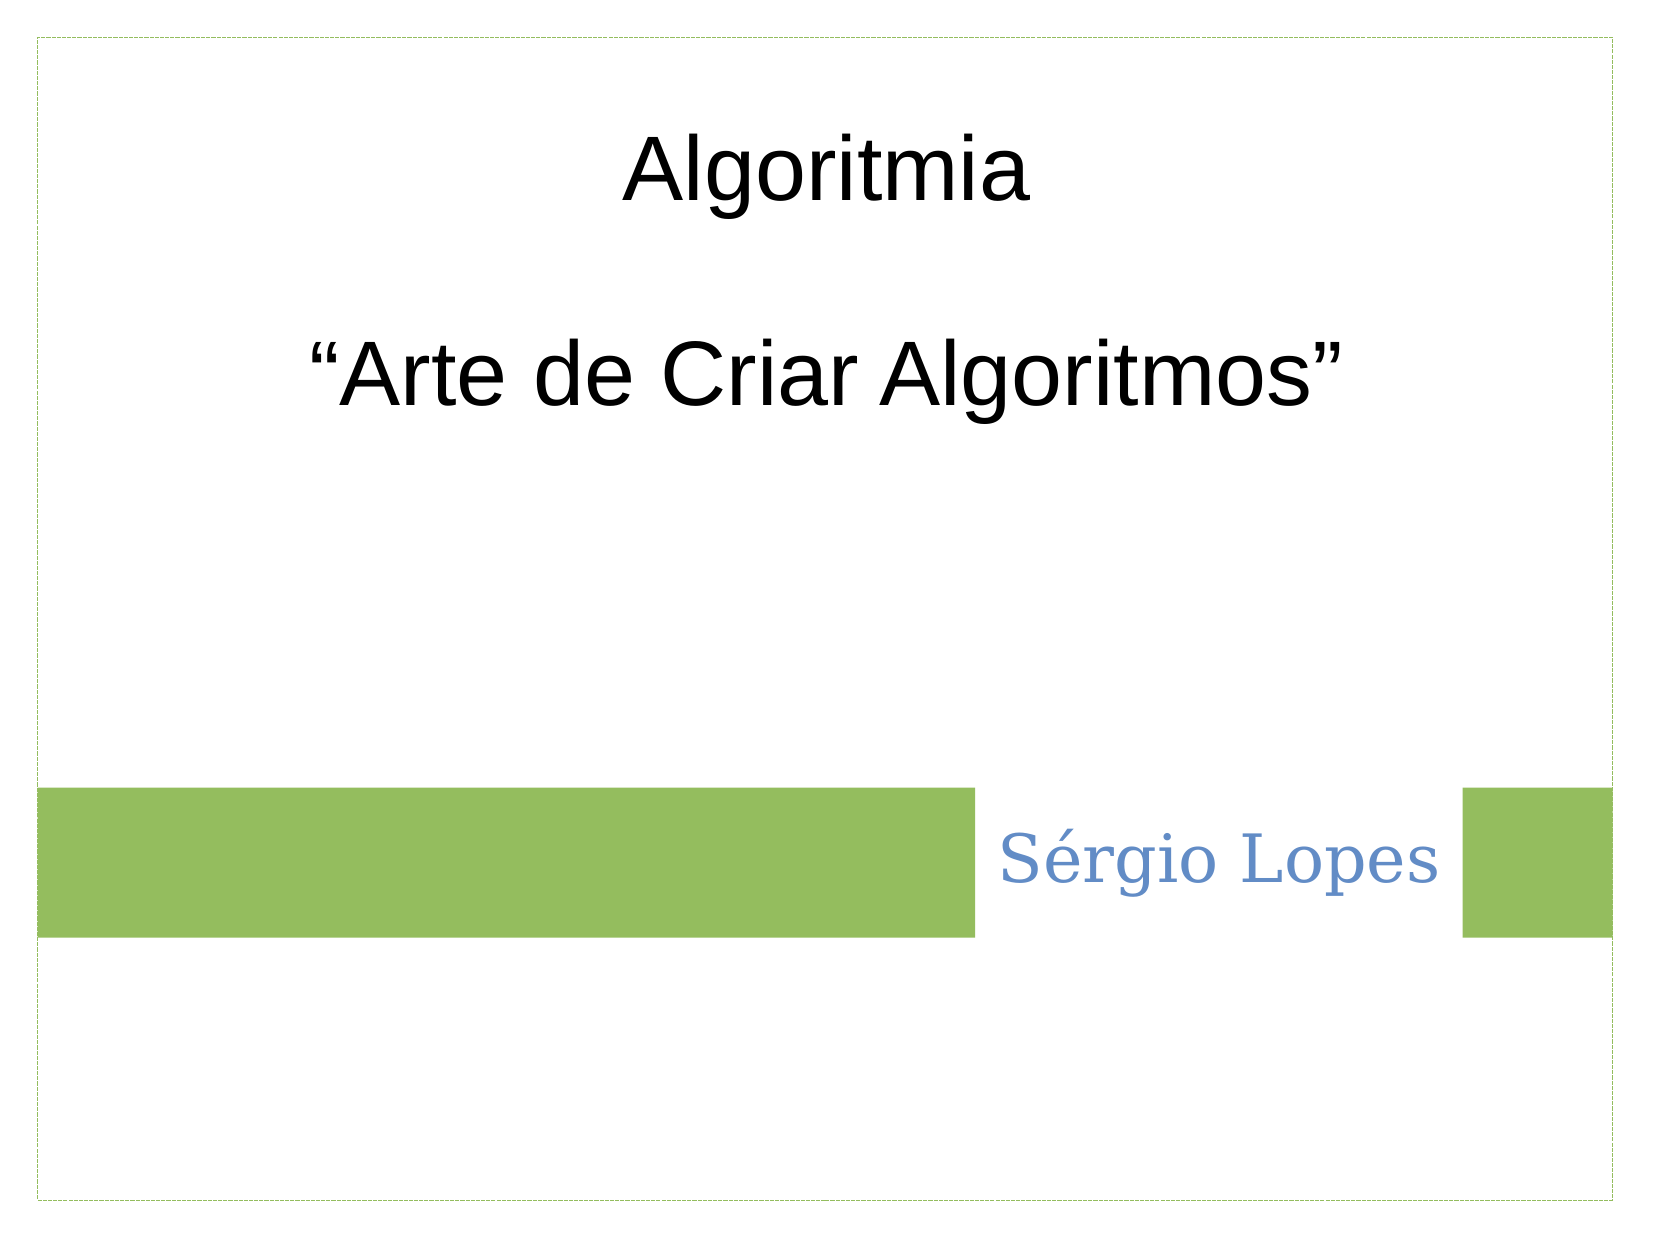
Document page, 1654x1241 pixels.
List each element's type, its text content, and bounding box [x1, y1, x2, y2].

title Algoritmia “Arte de Criar Algoritmos” [82, 117, 1571, 425]
text_box [1462, 787, 1613, 938]
text_box Sérgio Lopes [982, 813, 1456, 906]
text_box [37, 787, 976, 938]
